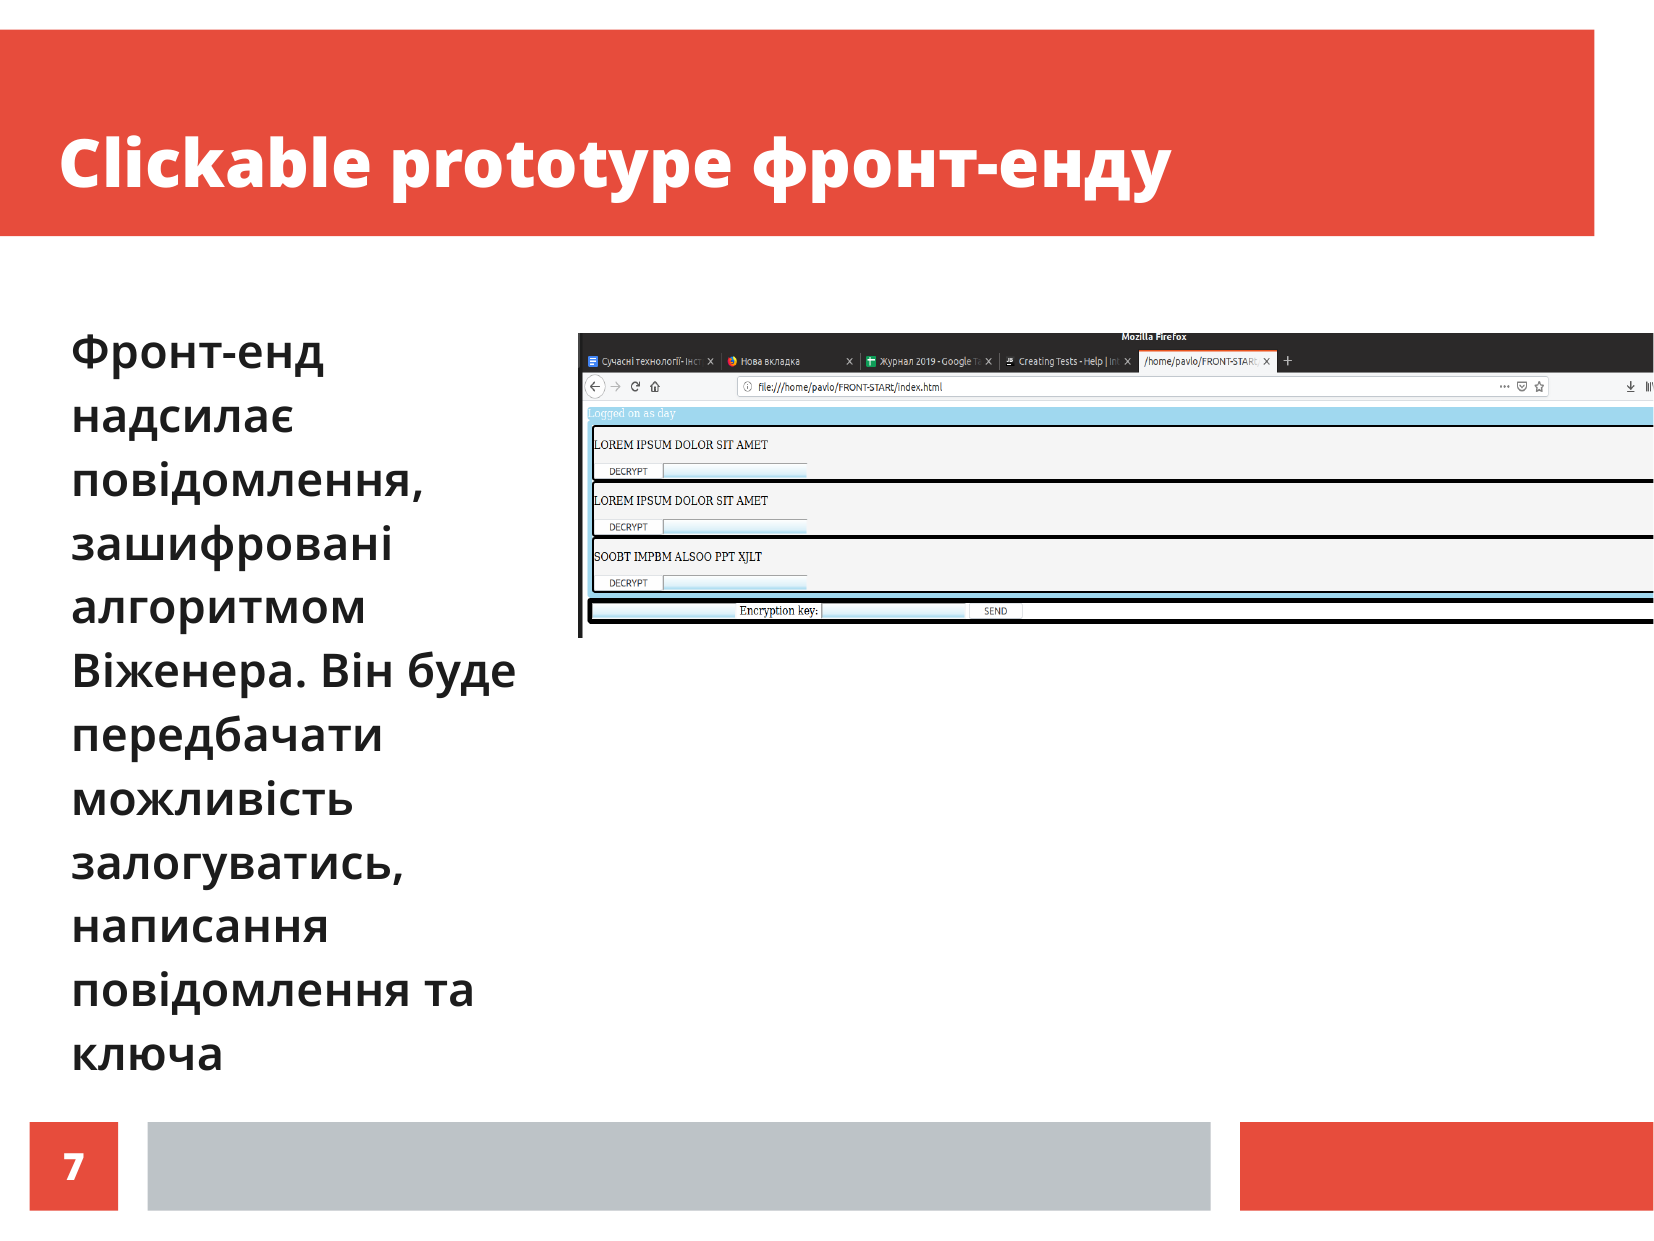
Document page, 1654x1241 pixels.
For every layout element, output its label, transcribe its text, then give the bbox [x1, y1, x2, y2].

title Clickable prototype фронт-енду [59, 59, 1595, 207]
picture [578, 333, 1654, 638]
list Фронт-енд надсилає повідомлення, зашифровані алгоритмом Віженера. Він буде передбачати можливість залогуватись, написання повідомлення та ключа [70, 318, 556, 1087]
